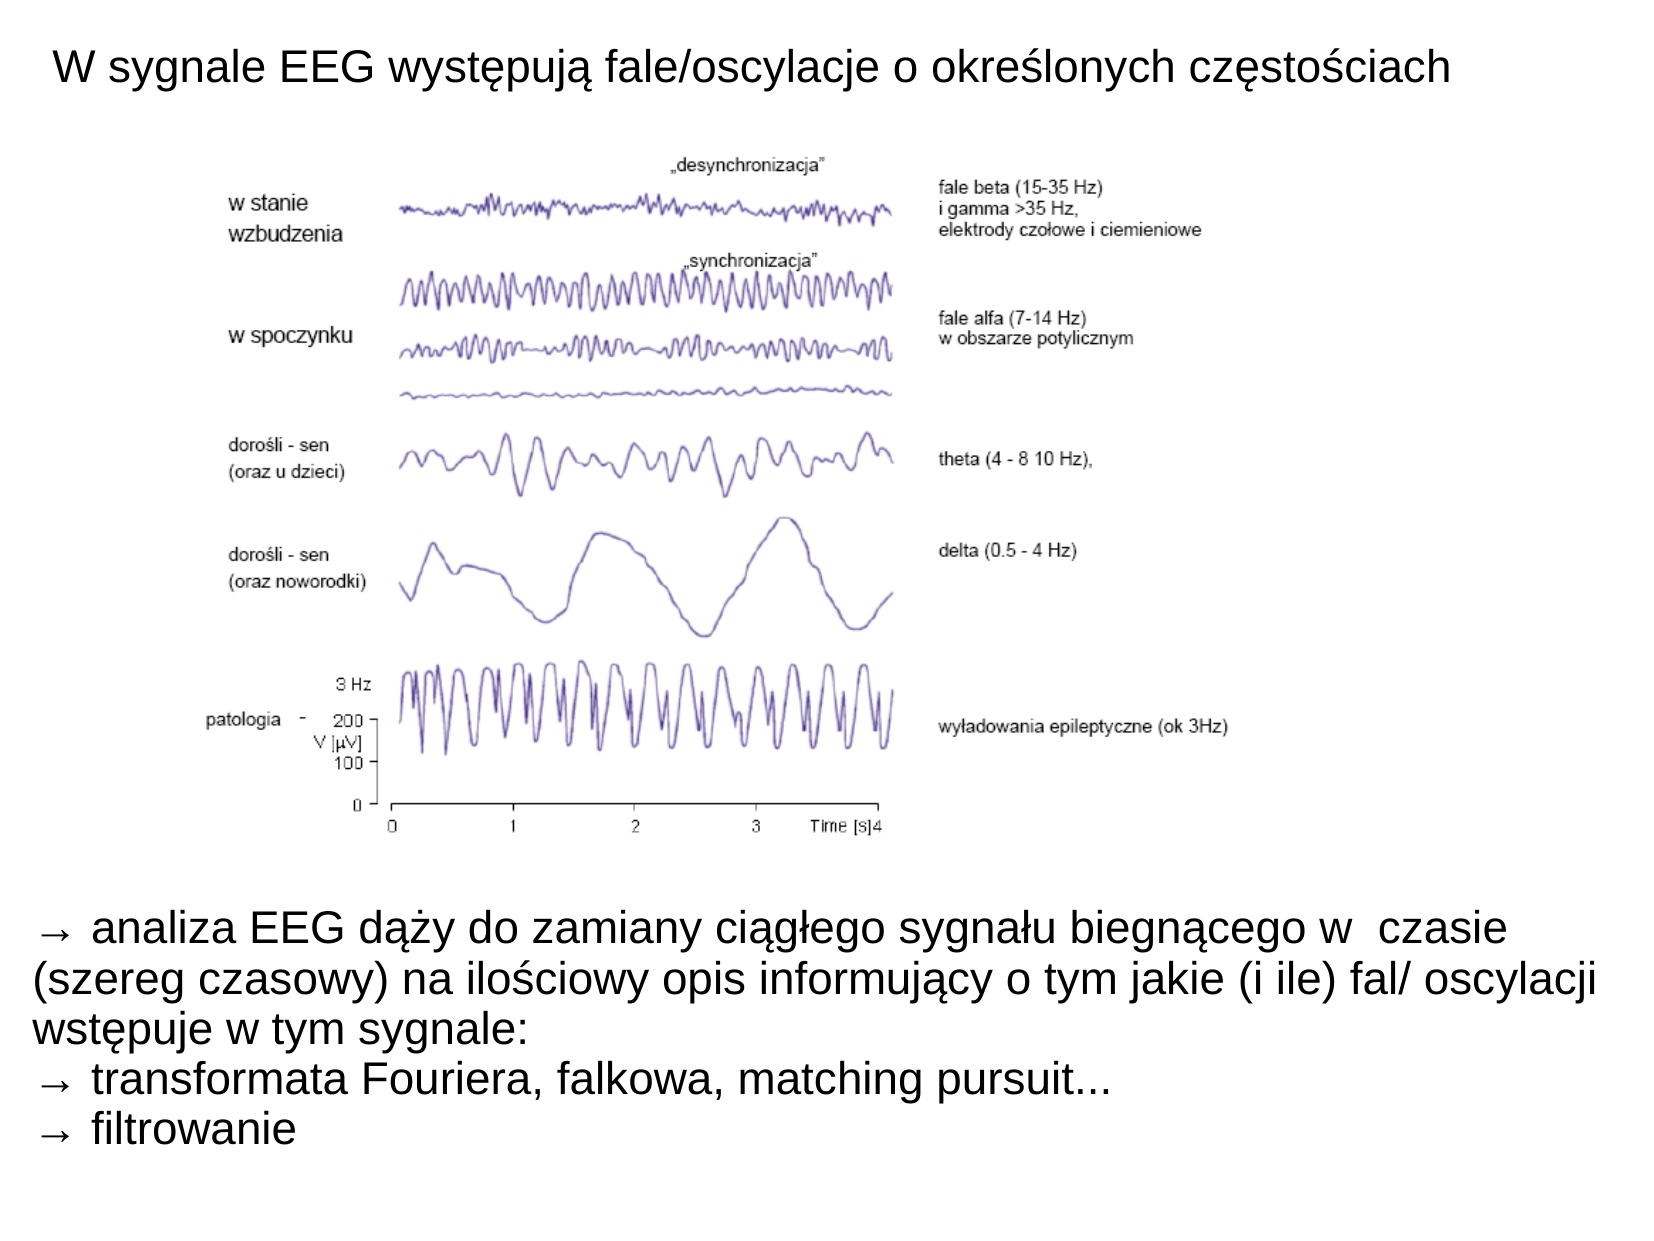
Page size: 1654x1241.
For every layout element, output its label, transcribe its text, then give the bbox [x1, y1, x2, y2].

picture [178, 152, 1241, 889]
text_box → analiza EEG dąży do zamiany ciągłego sygnału biegnącego w czasie (szereg czasowy) na ilościowy opis informujący o tym jakie (i ile) fal/ oscylacji wstępuje w tym sygnale: → transformata Fouriera, falkowa, matching pursuit... → filtrowanie [17, 896, 1639, 1164]
text_box W sygnale EEG występują fale/oscylacje o określonych częstościach [37, 34, 1468, 152]
